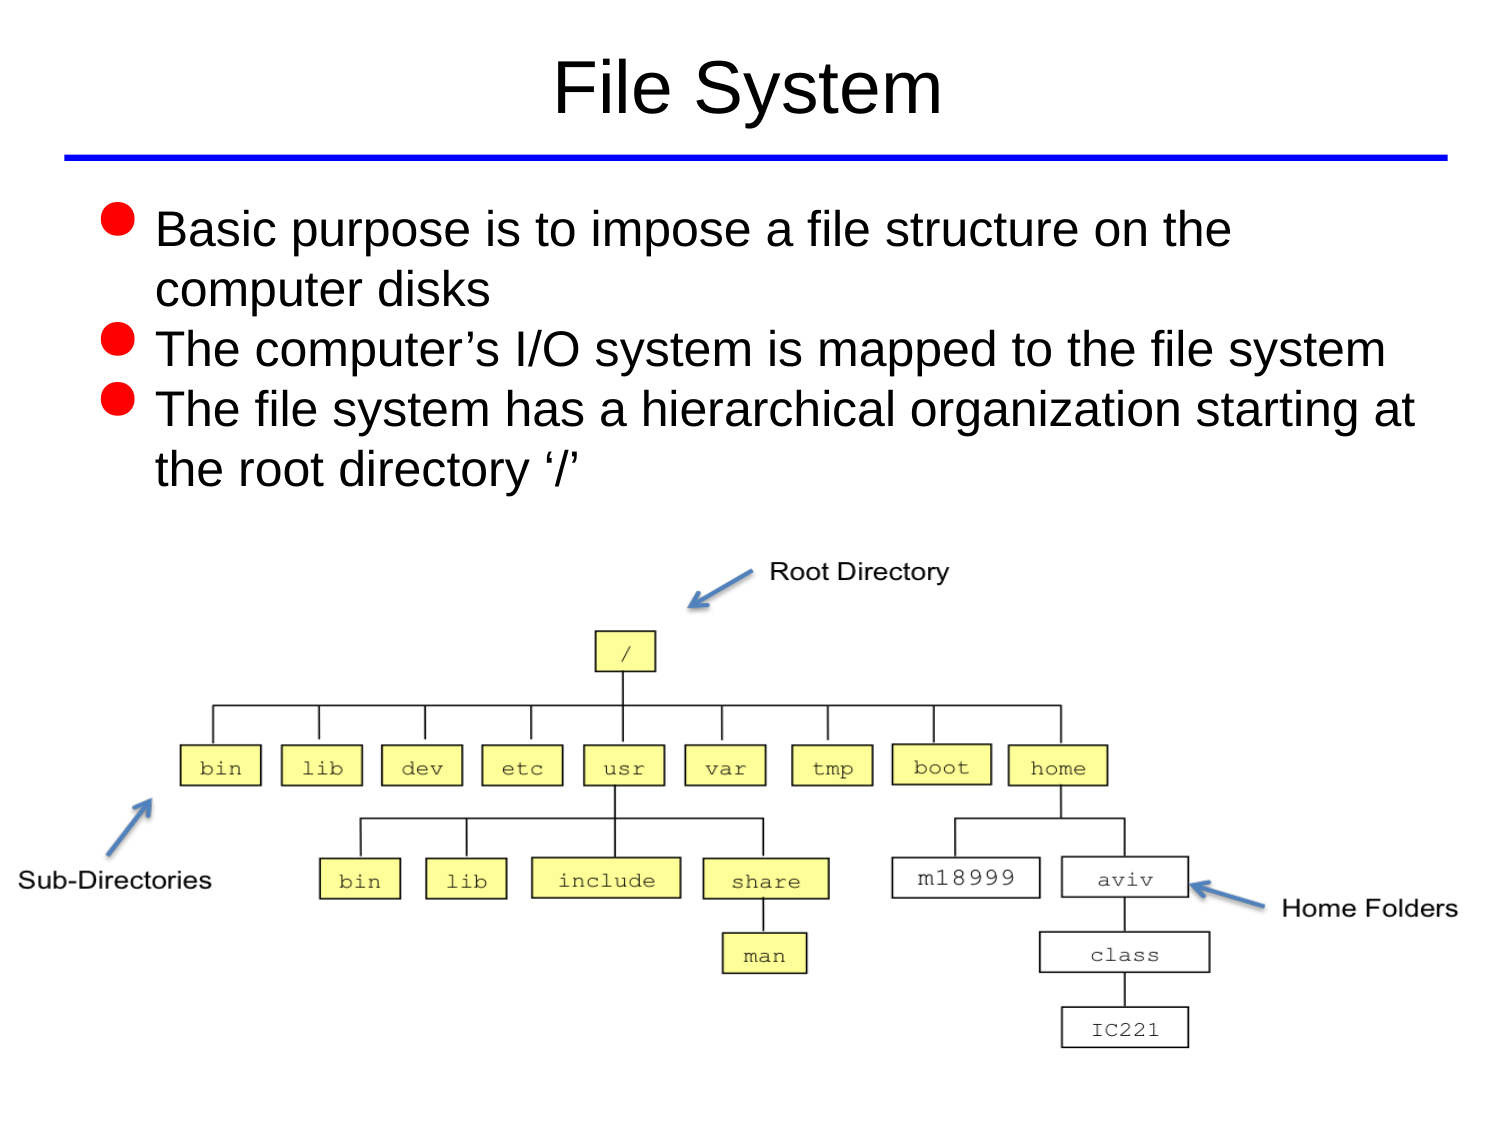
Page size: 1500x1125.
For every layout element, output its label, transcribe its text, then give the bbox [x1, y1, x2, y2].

title File System [115, 21, 1382, 147]
picture [0, 547, 1464, 1049]
list Basic purpose is to impose a file structure on the computer disks The computer’s I/O system is mapped to the file system The file system has a hierarchical organization starting at the root directory ‘/’ [83, 189, 1441, 547]
